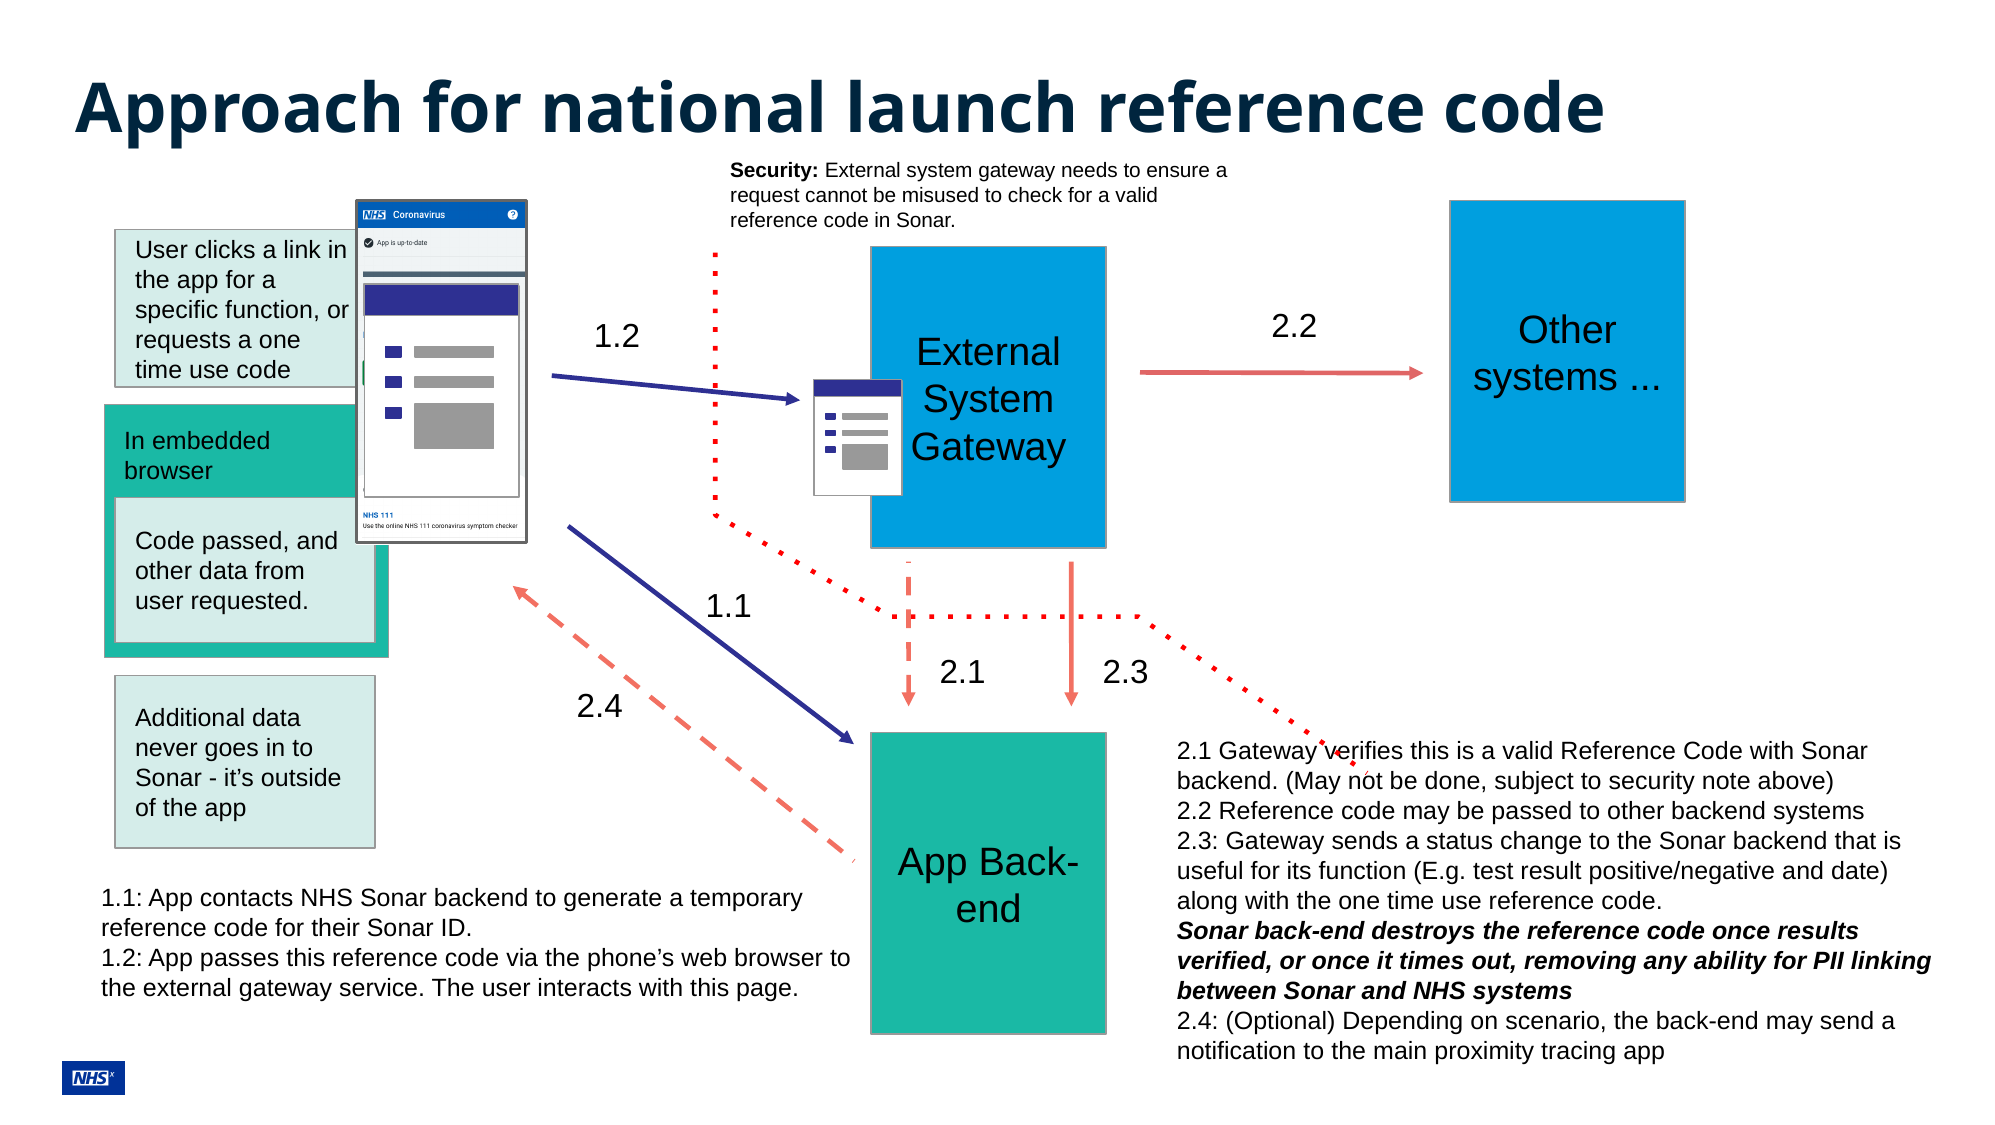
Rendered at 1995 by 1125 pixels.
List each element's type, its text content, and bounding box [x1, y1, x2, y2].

text_box 1.2 [563, 293, 671, 371]
picture [62, 1061, 125, 1095]
text_box Additional data never goes in to Sonar - it’s outside of the app [115, 675, 375, 848]
text_box [813, 379, 902, 496]
text_box 2.3 [1071, 629, 1180, 707]
text_box Code passed, and other data from user requested. [115, 497, 375, 643]
text_box 2.4 [545, 664, 654, 741]
title Approach for national launch reference code [55, 44, 1995, 159]
picture [358, 202, 525, 541]
text_box In embedded browser [104, 404, 389, 658]
text_box App Back-end [870, 732, 1107, 1035]
text_box Security: External system gateway needs to ensure a request cannot be misused to check for a valid reference code in Sonar. [715, 141, 1261, 250]
text_box 1.1 [675, 563, 783, 641]
text_box 2.2 [1240, 284, 1349, 361]
text_box 2.1 [908, 629, 1017, 707]
text_box 1.1: App contacts NHS Sonar backend to generate a temporary reference code for their Sonar ID. 1.2: App passes this reference code via the phone’s web browser to the external gateway service. The user interacts with this page. [81, 861, 879, 1078]
text_box 2.1 Gateway verifies this is a valid Reference Code with Sonar backend. (May not be done, subject to security note above) 2.2 Reference code may be passed to other backend systems 2.3: Gateway sends a status change to the Sonar backend that is useful for its function (E.g. test result positive/negative and date) along with the one time use reference code. Sonar back-end destroys the reference code once results verified, or once it times out, removing any ability for PII linking between Sonar and NHS systems 2.4: (Optional) Depending on scenario, the back-end may send a notification to the main proximity tracing app [1156, 715, 1969, 1006]
text_box User clicks a link in the app for a specific function, or requests a one time use code [115, 229, 355, 387]
text_box External System Gateway [870, 250, 1107, 548]
text_box Other systems ... [1449, 200, 1686, 503]
text_box [363, 284, 519, 497]
